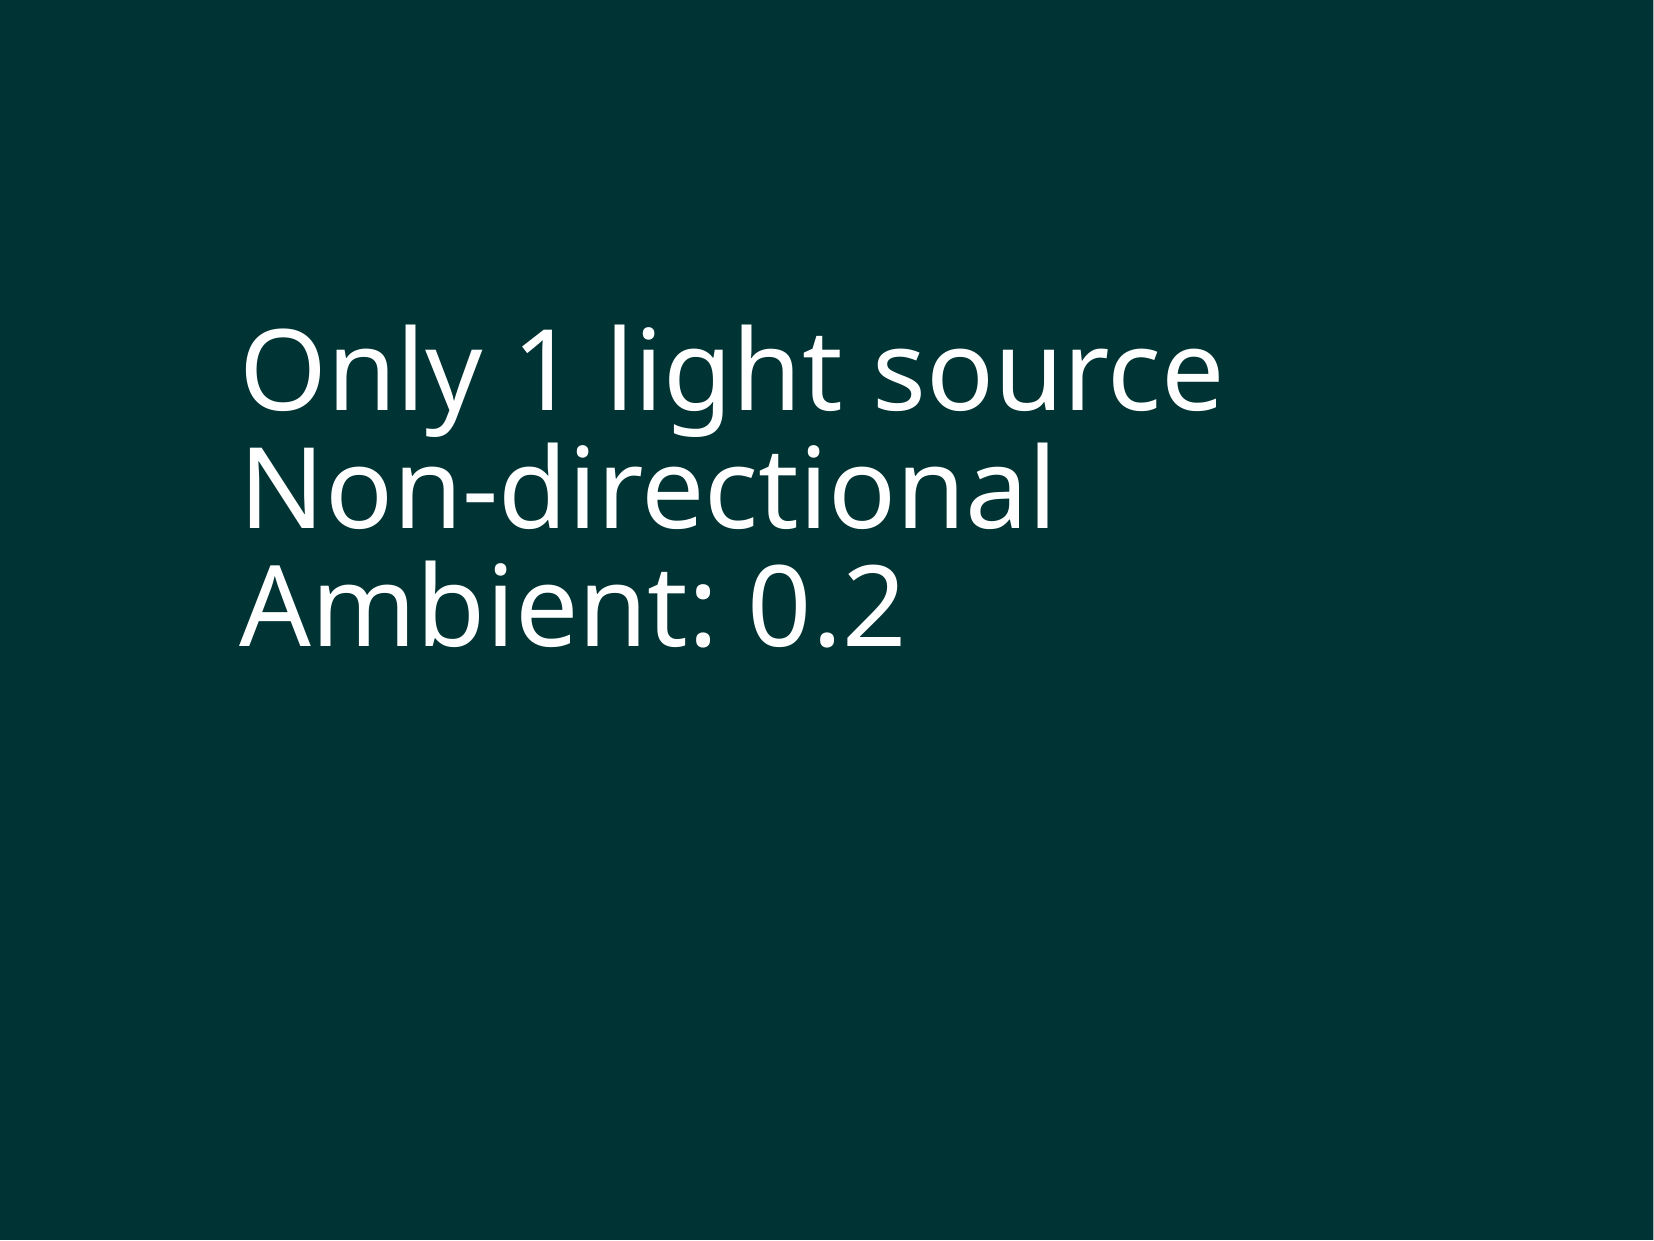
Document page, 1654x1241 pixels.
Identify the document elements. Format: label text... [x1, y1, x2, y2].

text_box Non-directional [225, 401, 1531, 519]
text_box Only 1 light source [225, 283, 1531, 401]
text_box Ambient: 0.2 [225, 519, 1531, 685]
